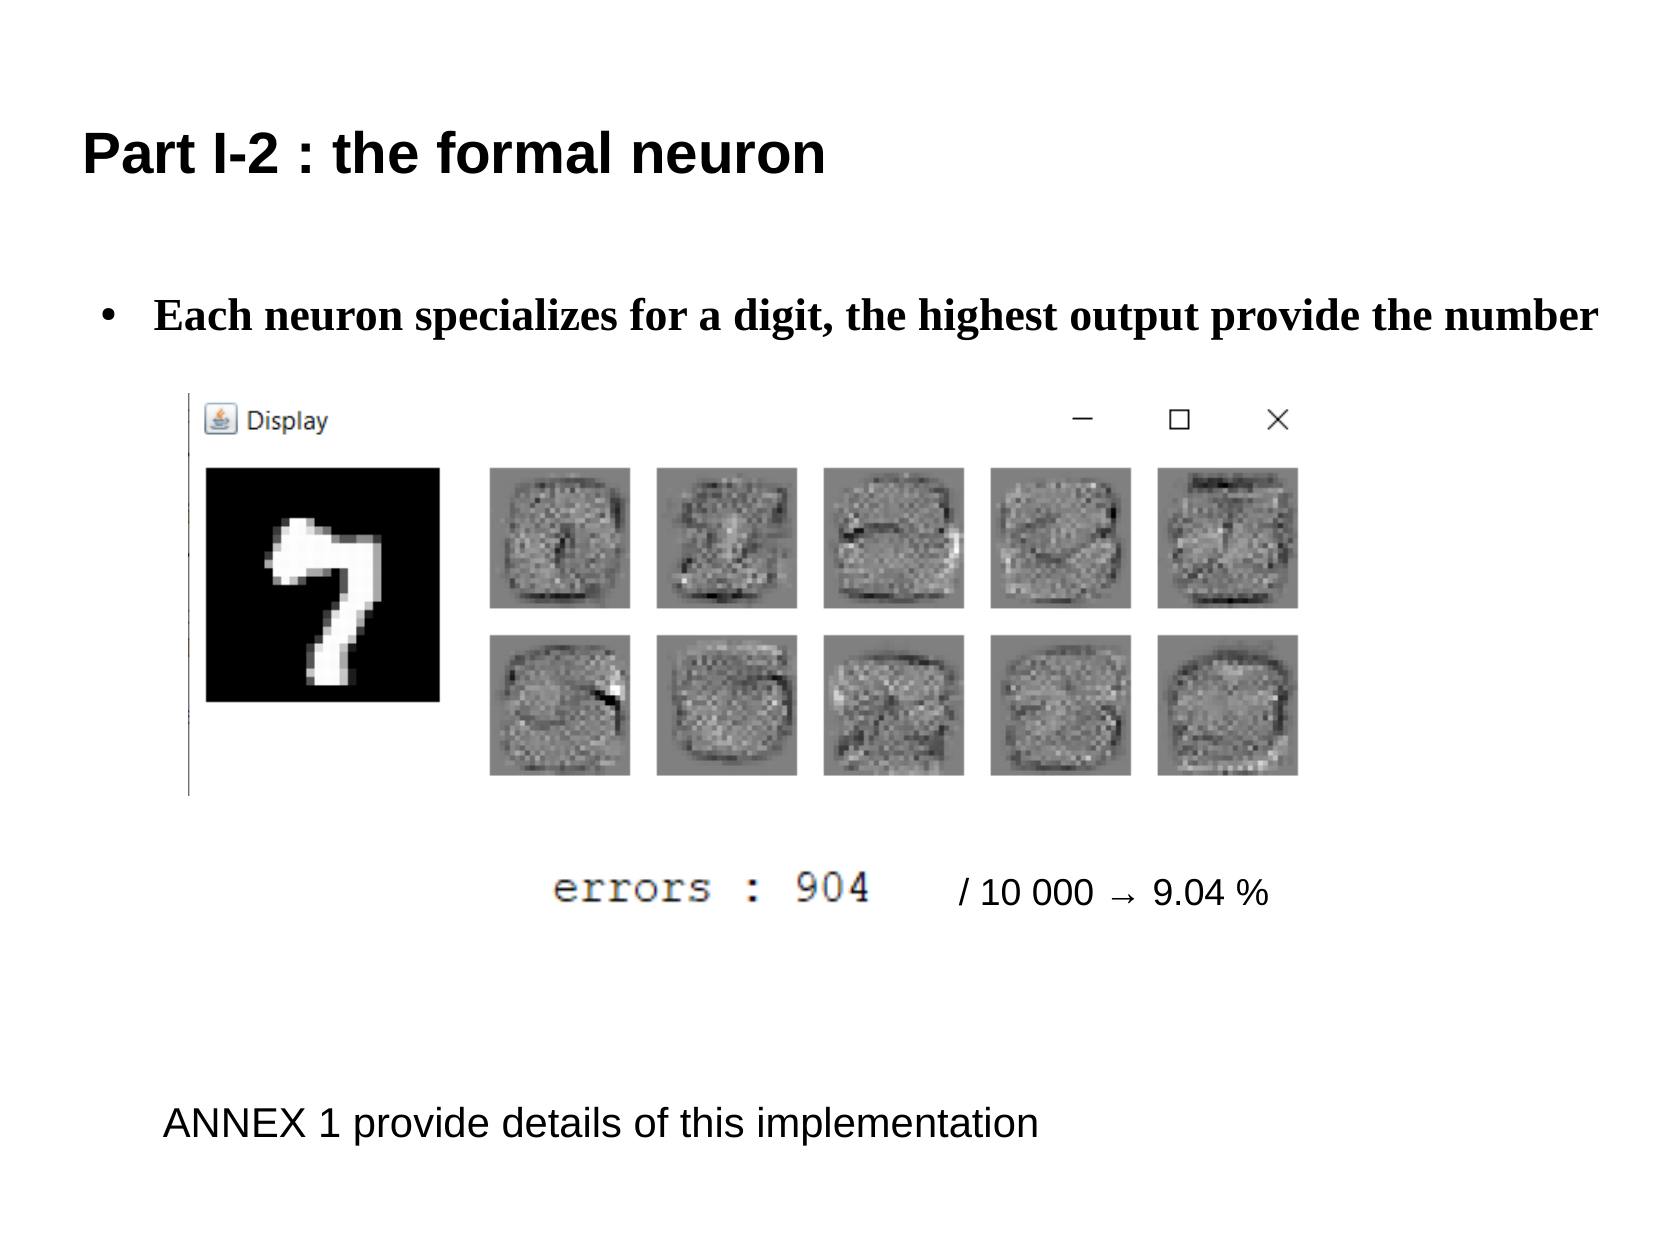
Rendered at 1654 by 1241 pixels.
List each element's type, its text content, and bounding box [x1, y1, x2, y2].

list Each neuron specializes for a digit, the highest output provide the number [82, 290, 1634, 1219]
title Part I-2 : the formal neuron [82, 49, 1571, 257]
picture [188, 393, 1320, 796]
picture [543, 859, 892, 924]
text_box ANNEX 1 provide details of this implementation [148, 1092, 1349, 1200]
text_box / 10 000 → 9.04 % [944, 863, 1285, 921]
